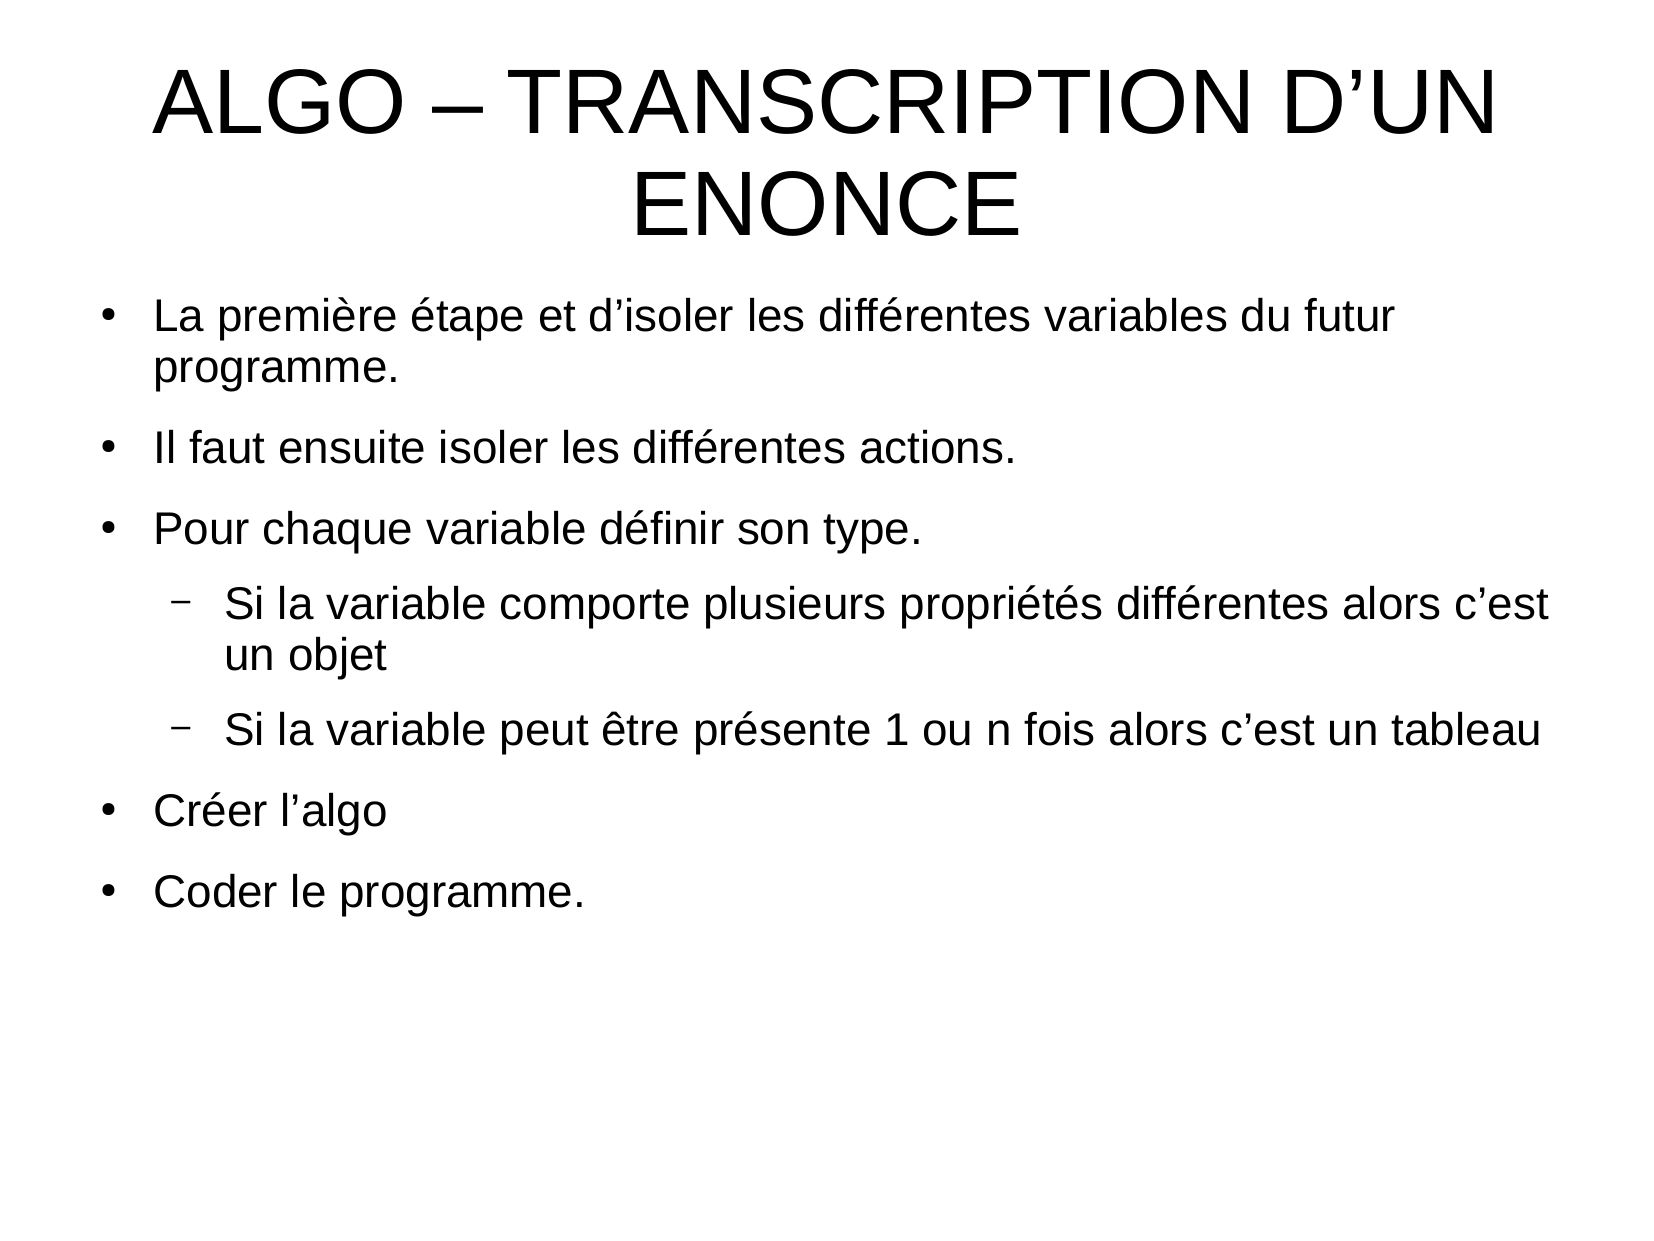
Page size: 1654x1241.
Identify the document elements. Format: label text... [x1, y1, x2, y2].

title ALGO – TRANSCRIPTION D’UN ENONCE [82, 49, 1571, 257]
list La première étape et d’isoler les différentes variables du futur programme. Il faut ensuite isoler les différentes actions. Pour chaque variable définir son type. Si la variable comporte plusieurs propriétés différentes alors c’est un objet Si la variable peut être présente 1 ou n fois alors c’est un tableau Créer l’algo Coder le programme. [82, 290, 1571, 1010]
